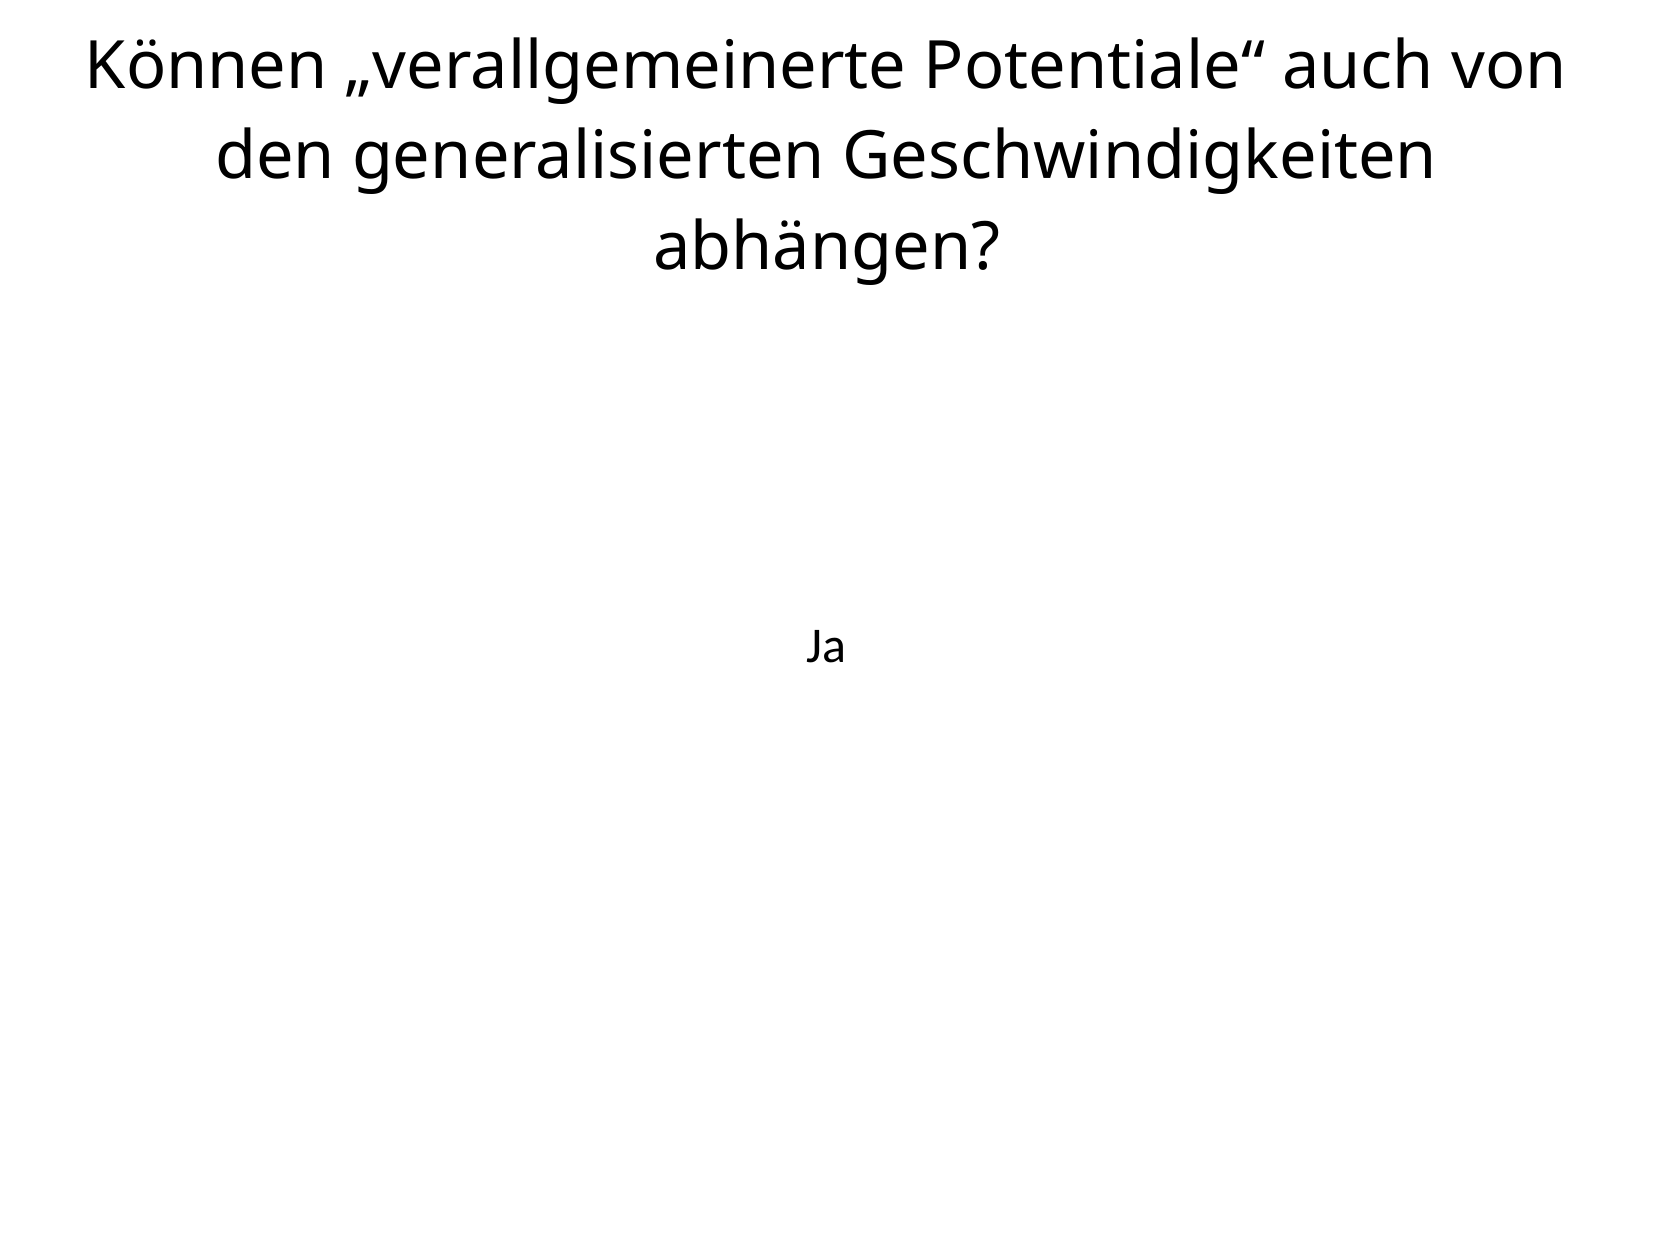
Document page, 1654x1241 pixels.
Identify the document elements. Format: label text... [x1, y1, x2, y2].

title Können „verallgemeinerte Potentiale“ auch von den generalisierten Geschwindigkeiten abhängen? [82, 49, 1571, 257]
subtitle Ja [82, 290, 1571, 1010]
